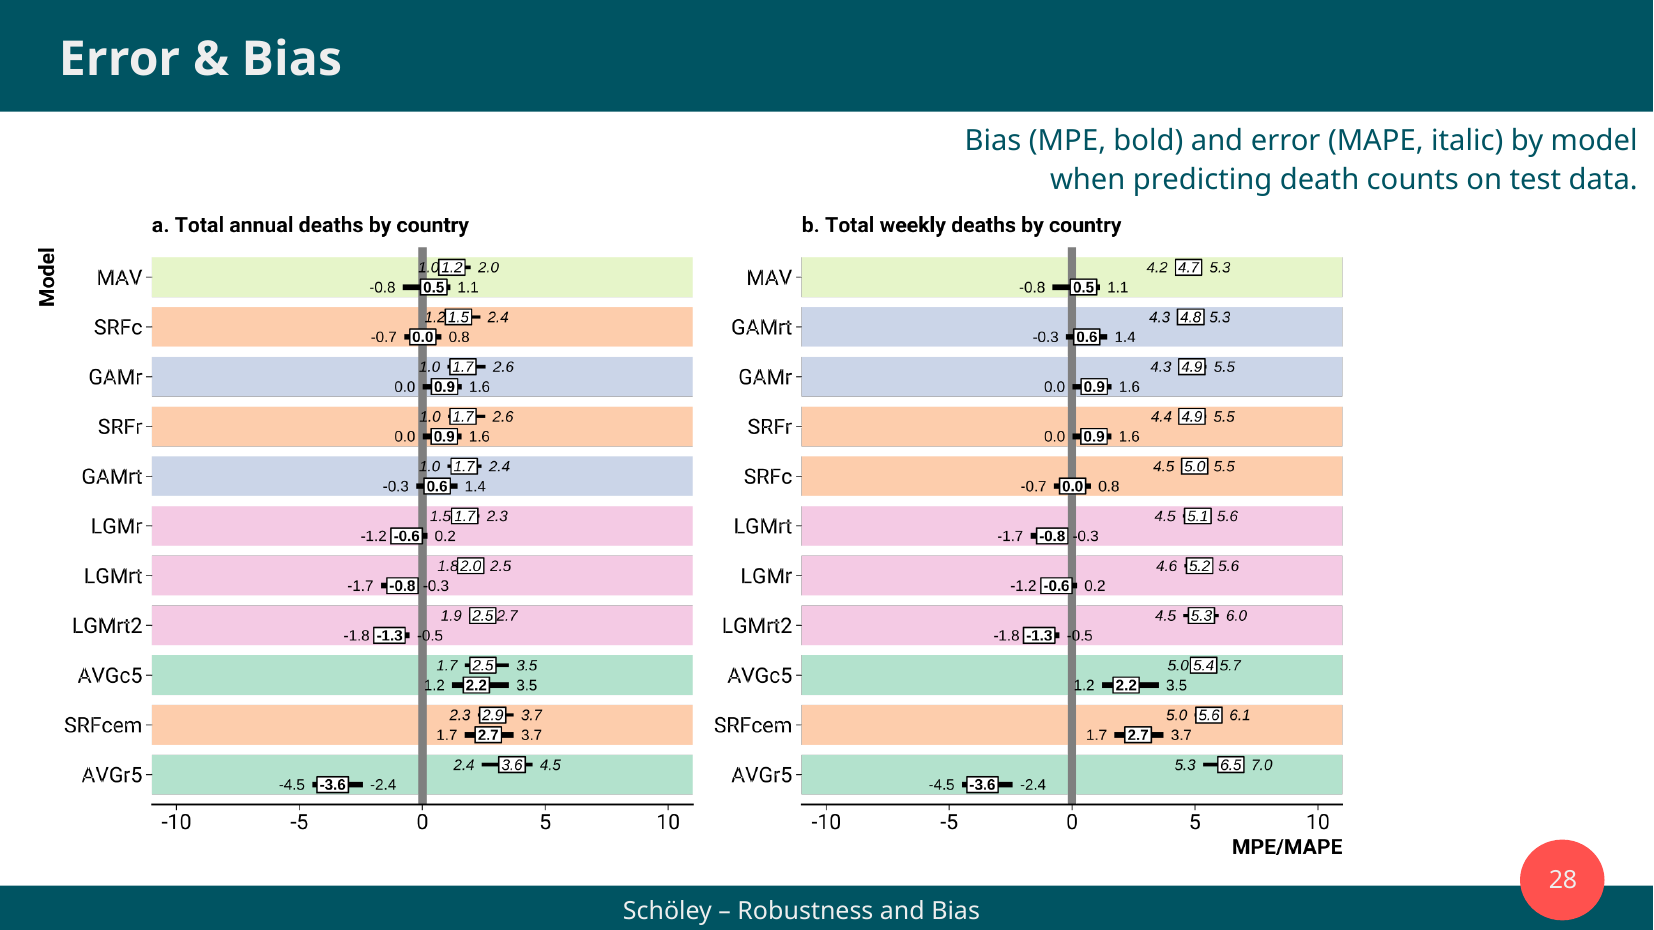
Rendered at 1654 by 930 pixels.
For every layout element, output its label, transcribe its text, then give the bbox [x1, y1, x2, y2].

title Error & Bias [58, 0, 1594, 117]
text_box Bias (MPE, bold) and error (MAPE, italic) by model when predicting death counts on test data. [945, 111, 1653, 403]
picture [38, 216, 1343, 856]
